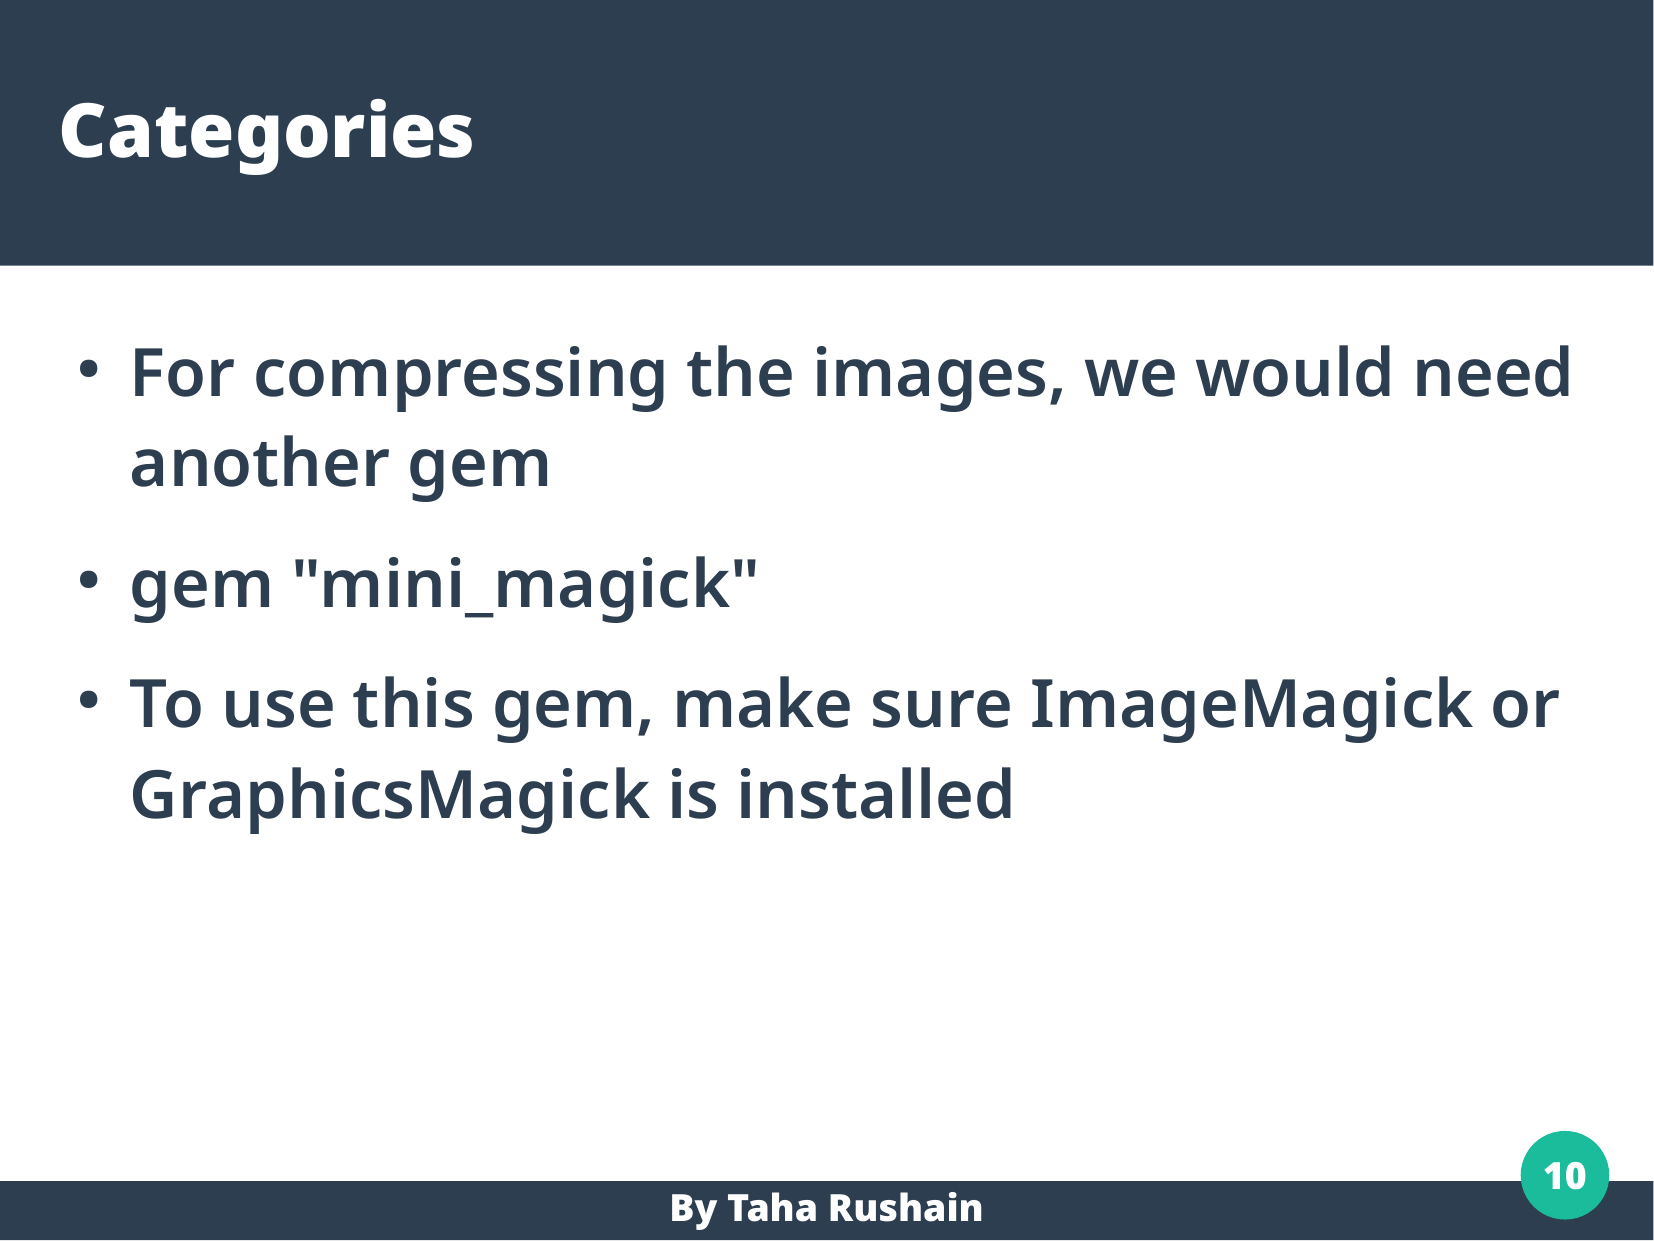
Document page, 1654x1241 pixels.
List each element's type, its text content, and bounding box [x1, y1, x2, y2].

list For compressing the images, we would need another gem gem "mini_magick" To use this gem, make sure ImageMagick or GraphicsMagick is installed [59, 324, 1595, 1152]
title Categories [59, 49, 1595, 207]
